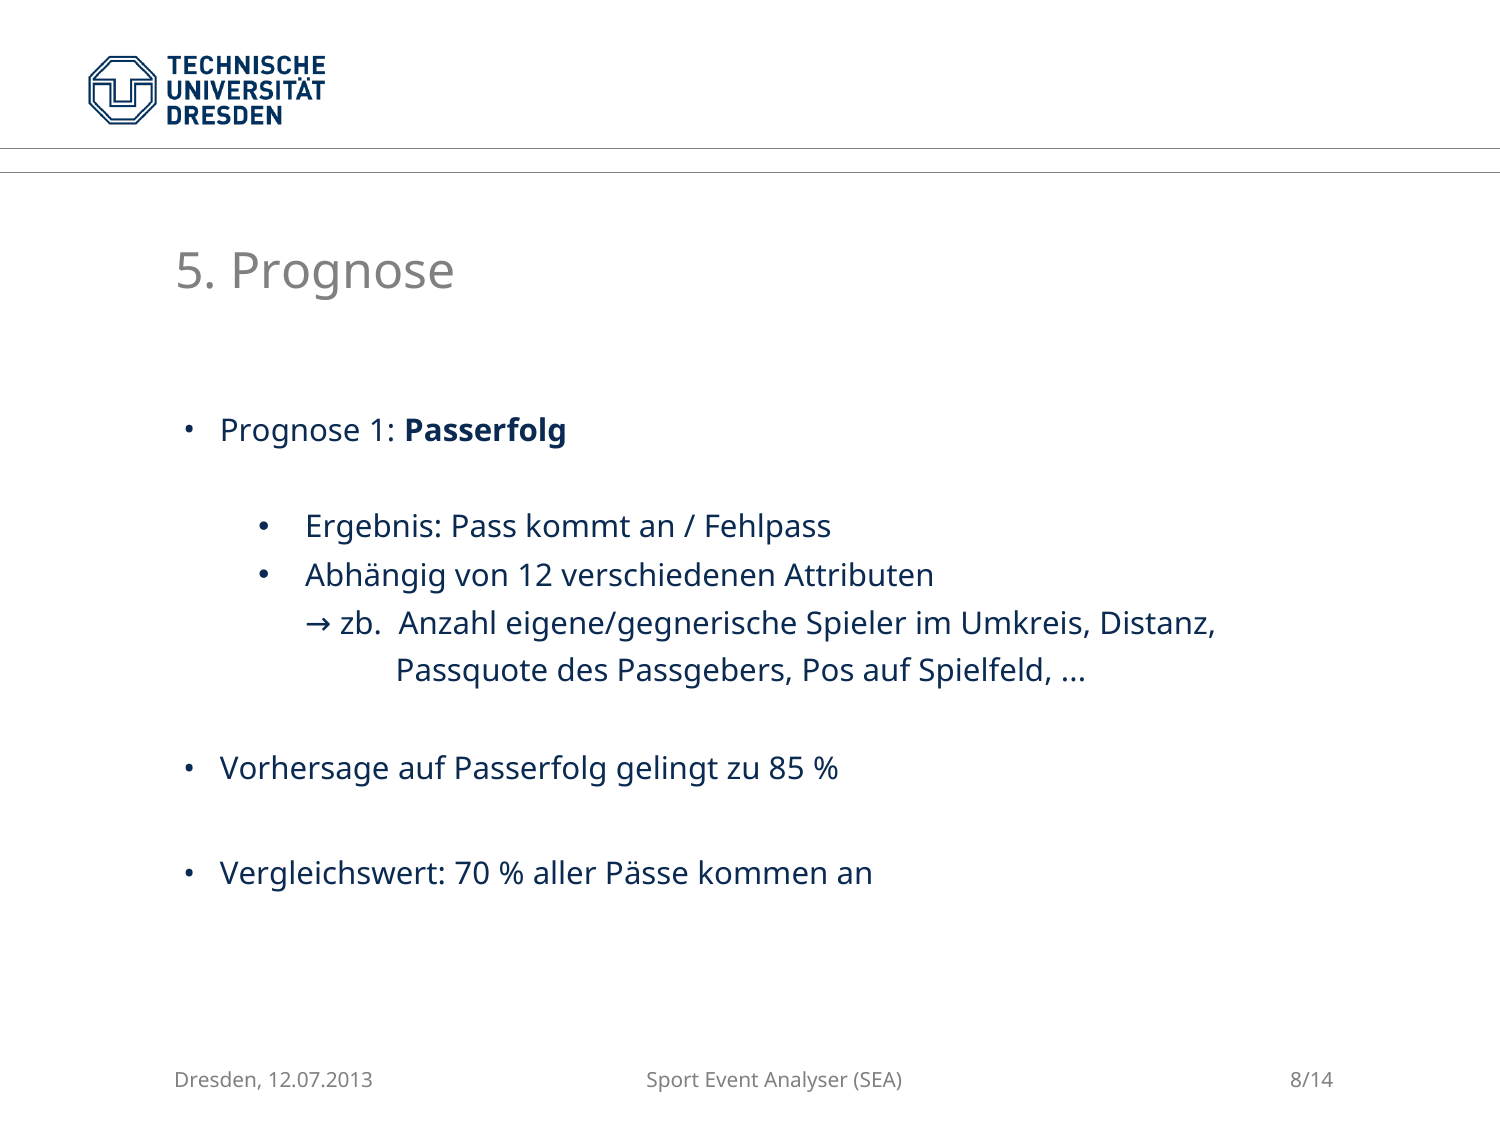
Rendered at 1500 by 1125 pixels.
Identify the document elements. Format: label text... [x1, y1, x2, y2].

text_box Dresden, 12.07.2013 [159, 1048, 510, 1109]
list Prognose 1: Passerfolg Ergebnis: Pass kommt an / Fehlpass Abhängig von 12 verschiedenen Attributen → zb. Anzahl eigene/gegnerische Spieler im Umkreis, Distanz, Passquote des Passgebers, Pos auf Spielfeld, ... Vorhersage auf Passerfolg gelingt zu 85 % Vergleichswert: 70 % aller Pässe kommen an [168, 338, 1453, 995]
title 5. Prognose [160, 231, 1392, 307]
picture [88, 54, 325, 125]
